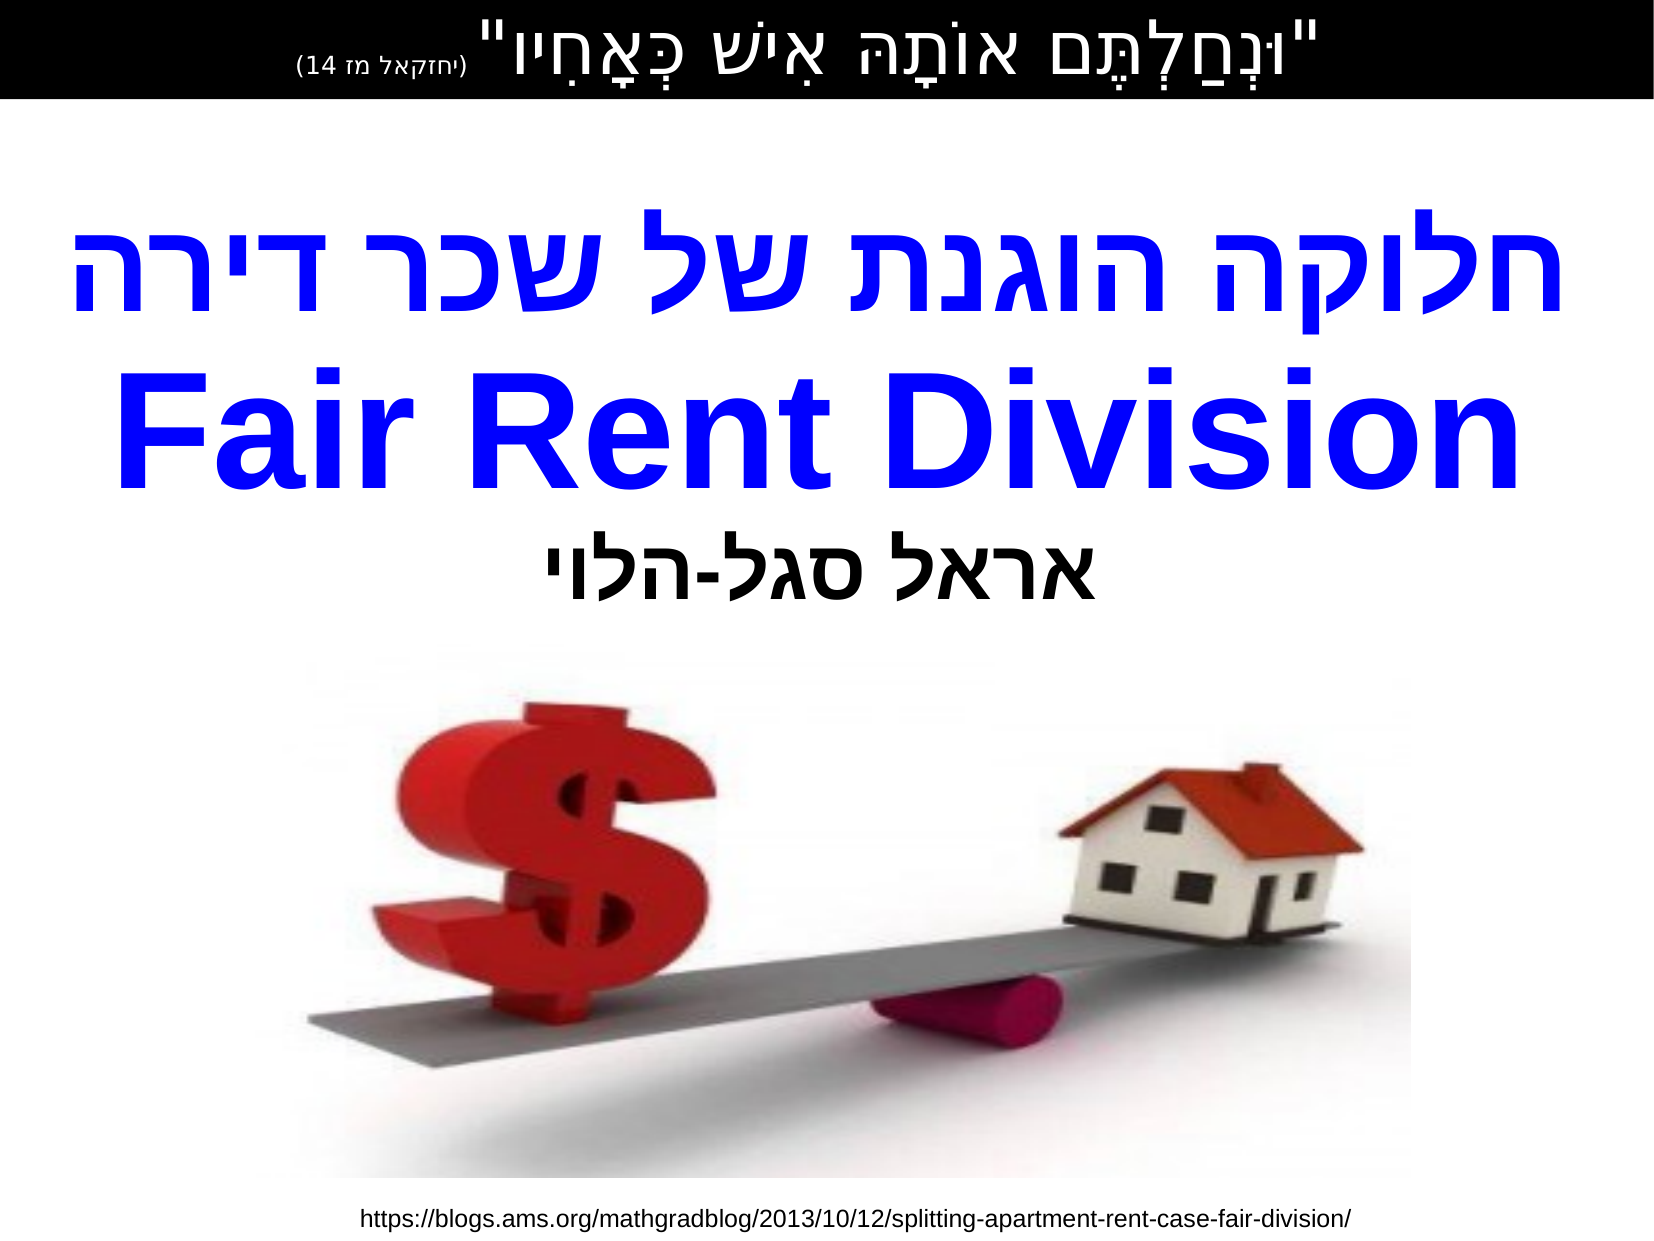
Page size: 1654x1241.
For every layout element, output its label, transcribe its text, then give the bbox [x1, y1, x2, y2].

text_box "וּנְחַלְתֶּם אוֹתָהּ אִישׁ כְּאָחִיו" (יחזקאל מז 14) [0, 0, 1654, 100]
text_box https://blogs.ams.org/mathgradblog/2013/10/12/splitting-apartment-rent-case-fair-division/ [345, 1197, 1411, 1241]
title חלוקה הוגנת של שכר דירה Fair Rent Division אראל סגל-הלוי [0, 145, 1654, 671]
picture [255, 644, 1411, 1178]
